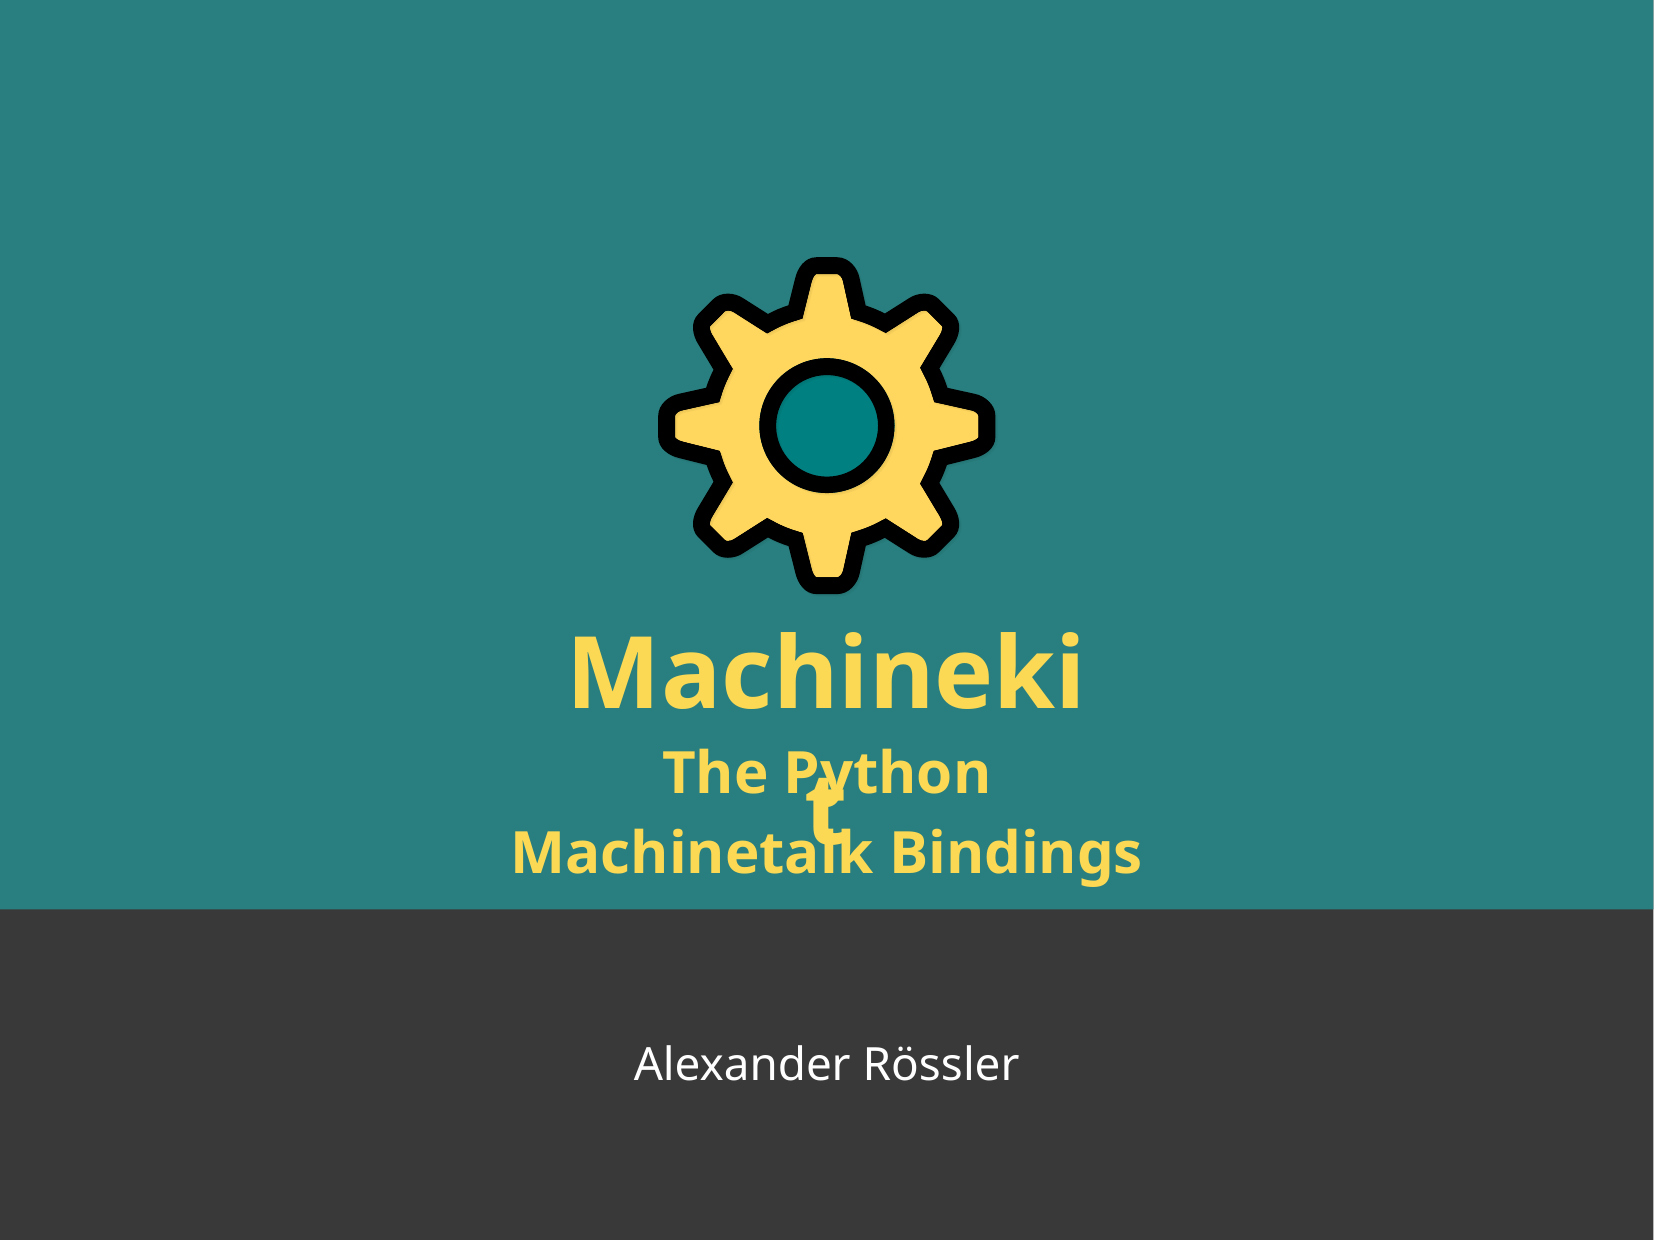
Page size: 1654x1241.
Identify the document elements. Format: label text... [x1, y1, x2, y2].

title The Python Machinetalk Bindings [59, 732, 1595, 890]
subtitle Alexander Rössler [59, 944, 1595, 1182]
